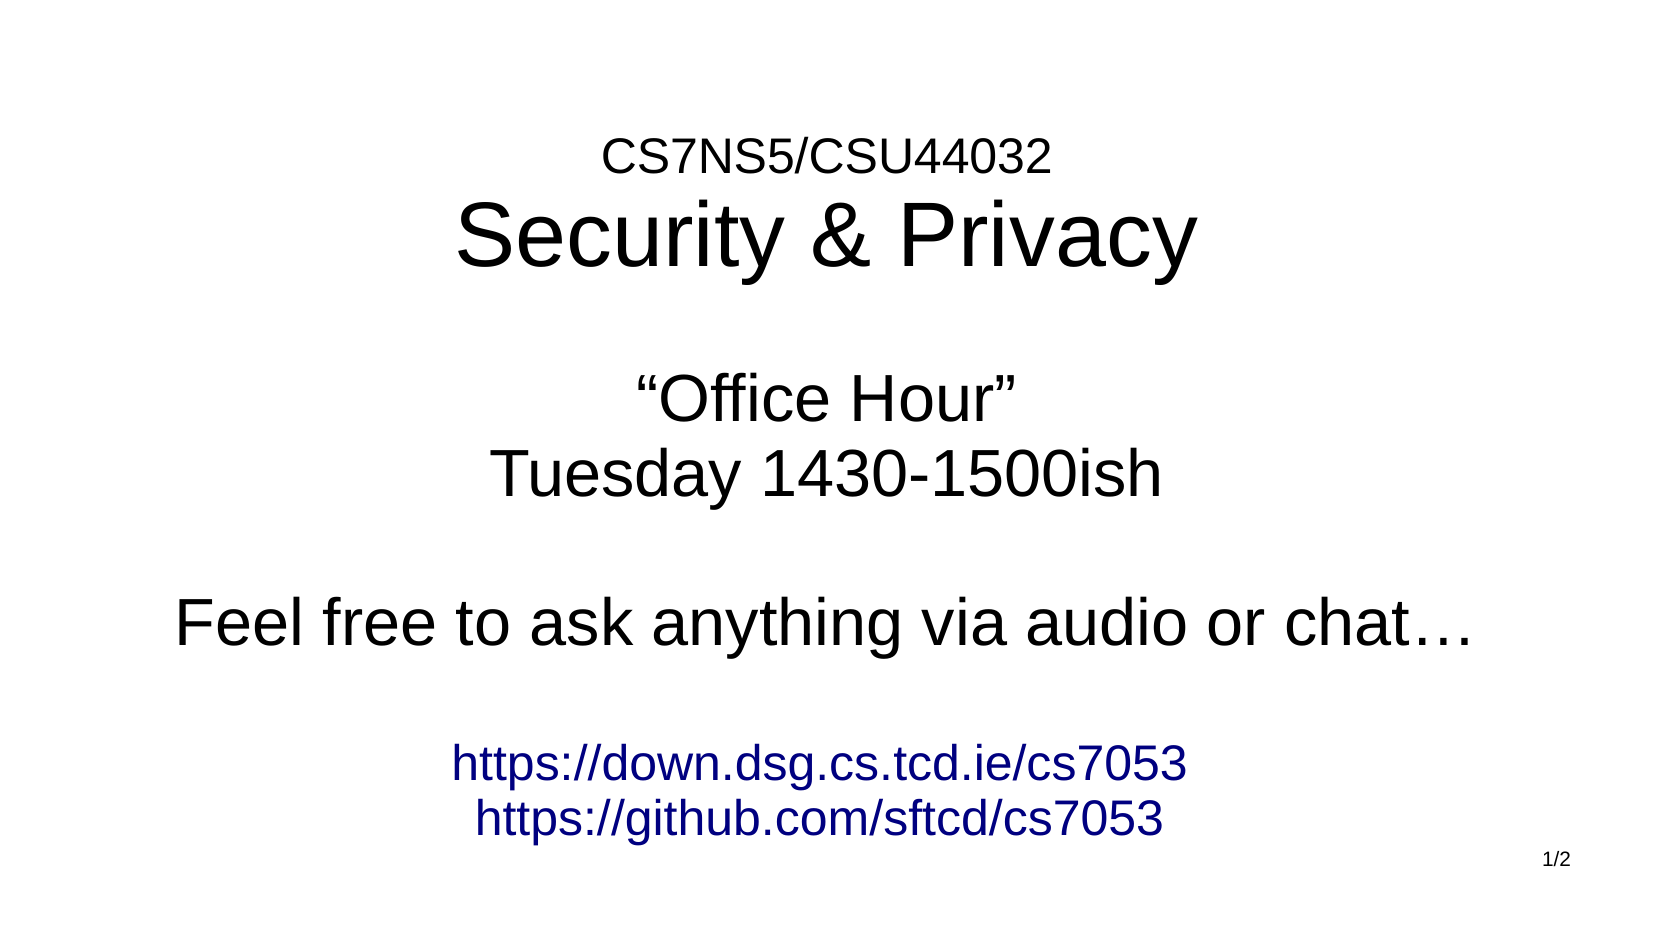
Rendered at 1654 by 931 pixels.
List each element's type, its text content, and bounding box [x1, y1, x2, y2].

subtitle CS7NS5/CSU44032 Security & Privacy “Office Hour” Tuesday 1430-1500ish Feel free to ask anything via audio or chat… https://down.dsg.cs.tcd.ie/cs7053 https://github.com/sftcd/cs7053 [82, 127, 1571, 847]
